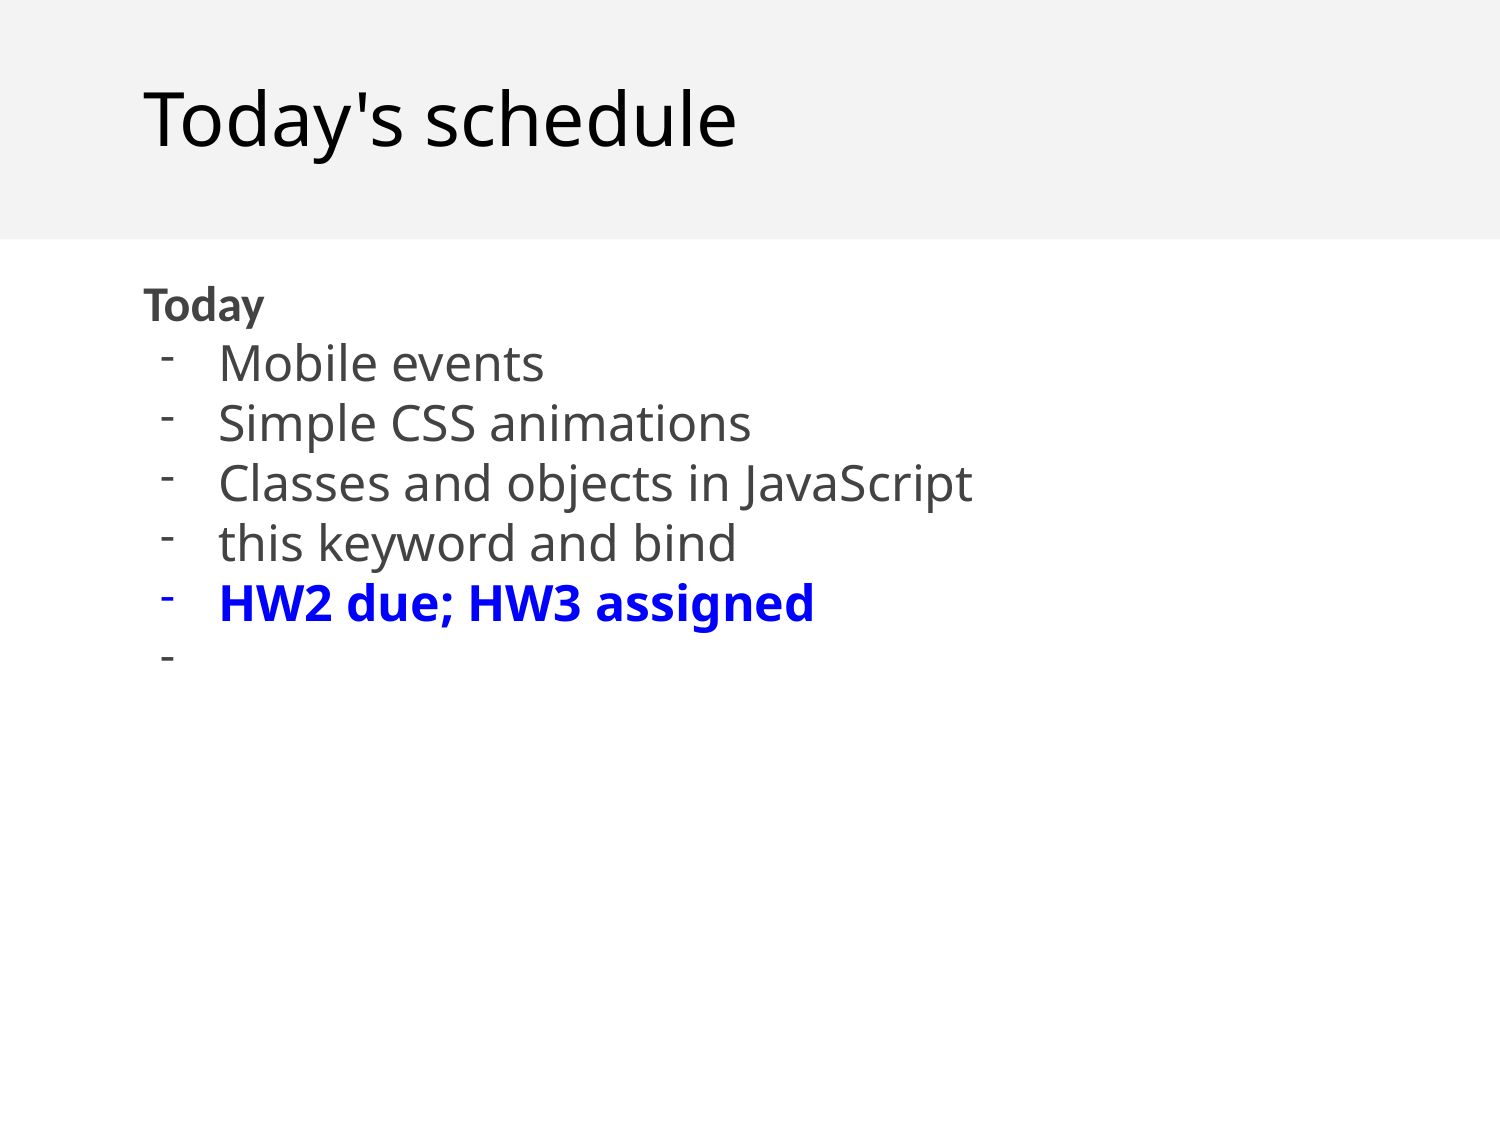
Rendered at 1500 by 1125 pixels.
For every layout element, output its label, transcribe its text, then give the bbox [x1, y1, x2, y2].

list Today Mobile events Simple CSS animations Classes and objects in JavaScript this keyword and bind HW2 due; HW3 assigned [128, 255, 1372, 1004]
title Today's schedule [128, 56, 1372, 183]
